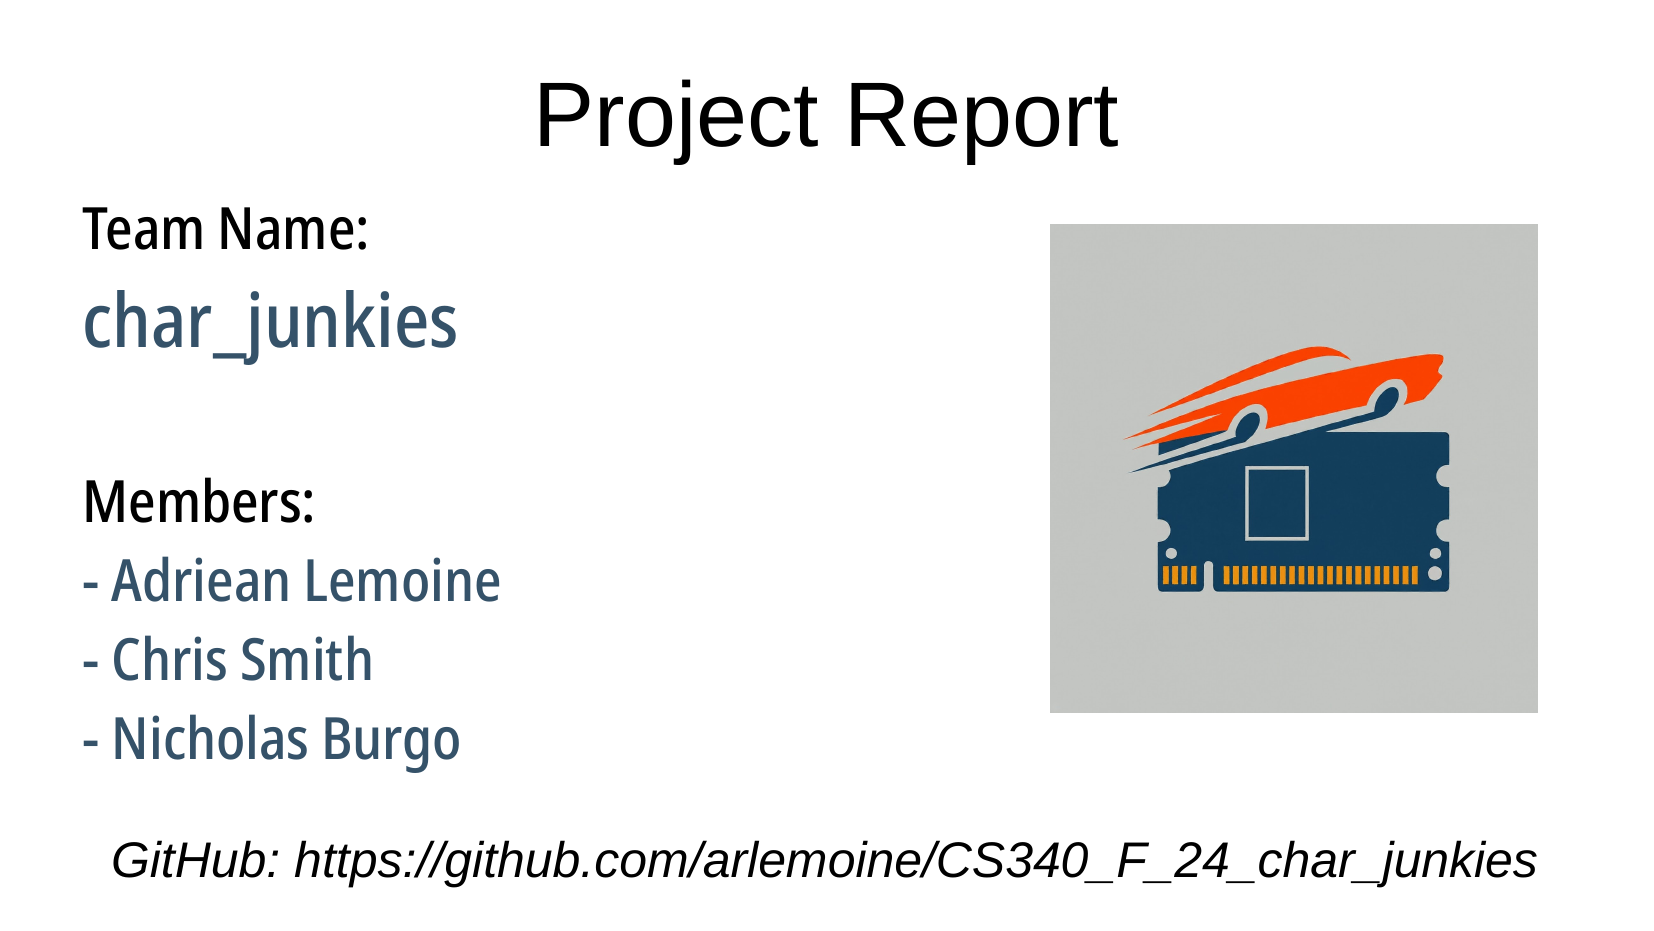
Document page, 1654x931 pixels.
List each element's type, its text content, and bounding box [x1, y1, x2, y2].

title Project Report [82, 37, 1571, 193]
text_box GitHub: https://github.com/arlemoine/CS340_F_24_char_junkies [75, 824, 1576, 908]
picture [1050, 224, 1538, 713]
subtitle Team Name: char_junkies Members: - Adriean Lemoine - Chris Smith - Nicholas Burgo [82, 187, 863, 777]
